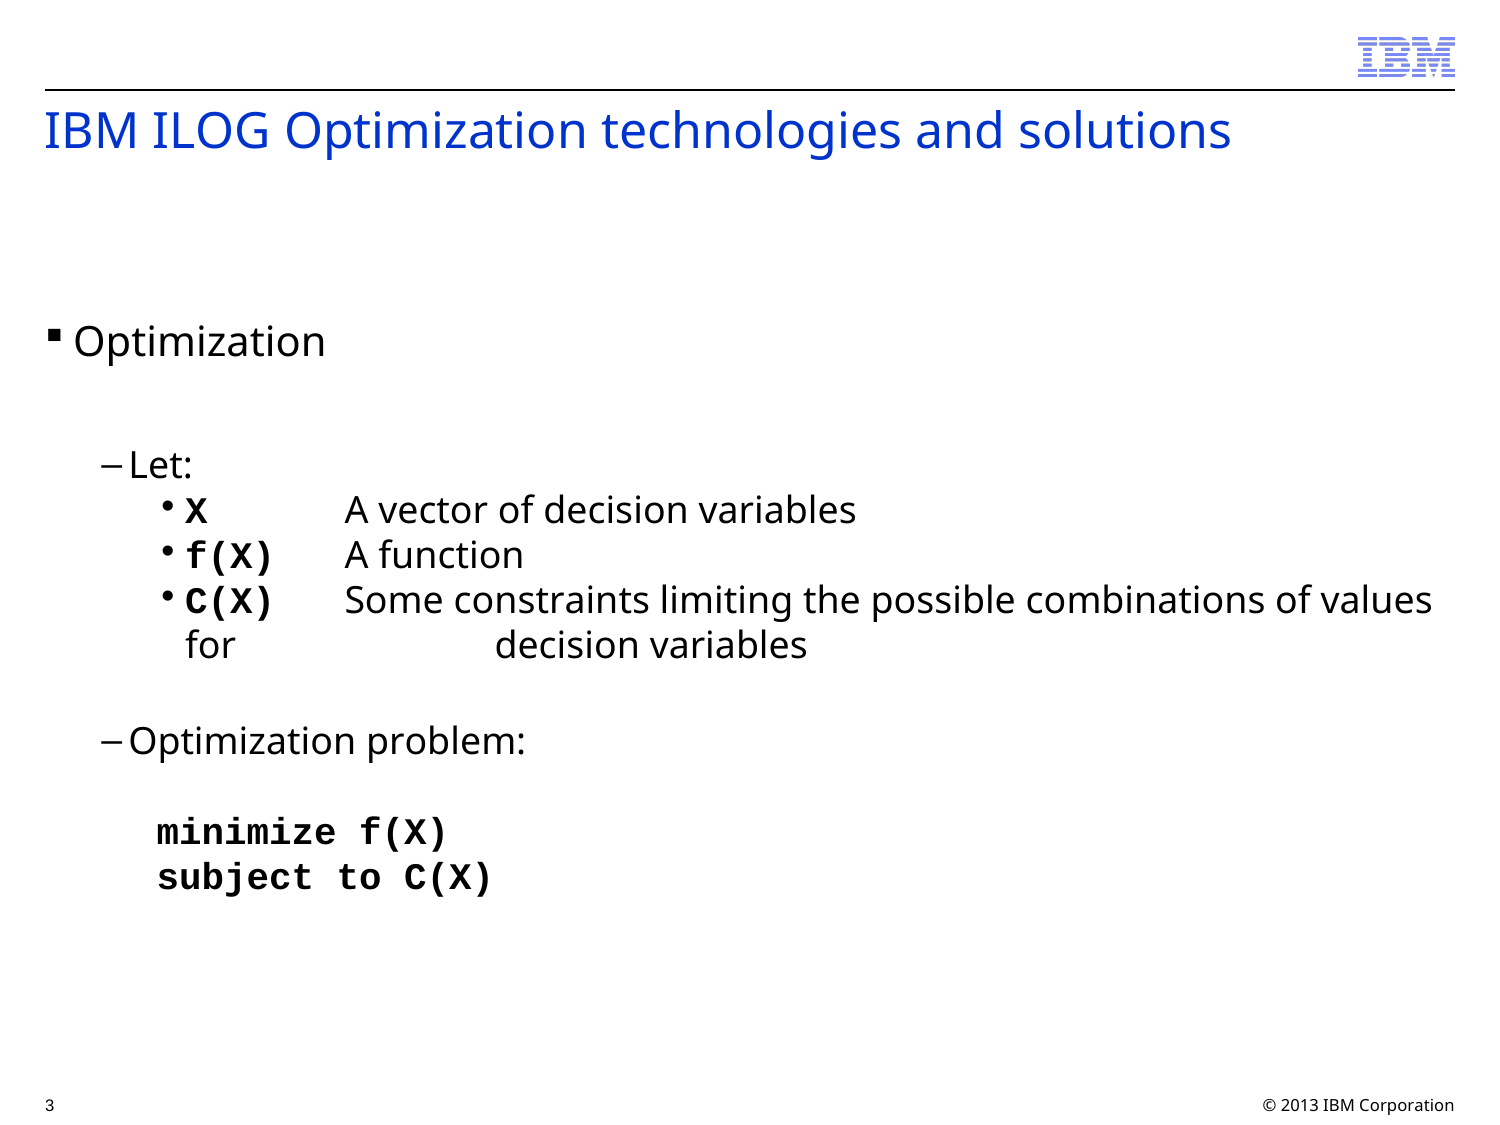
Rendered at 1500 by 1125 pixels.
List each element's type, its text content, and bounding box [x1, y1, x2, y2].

picture [1358, 37, 1455, 77]
title IBM ILOG Optimization technologies and solutions [29, 97, 1455, 203]
list Optimization Let: X A vector of decision variables f(X) A function C(X) Some constraints limiting the possible combinations of values for decision variables Optimization problem: minimize f(X) subject to C(X) [29, 307, 1455, 1043]
